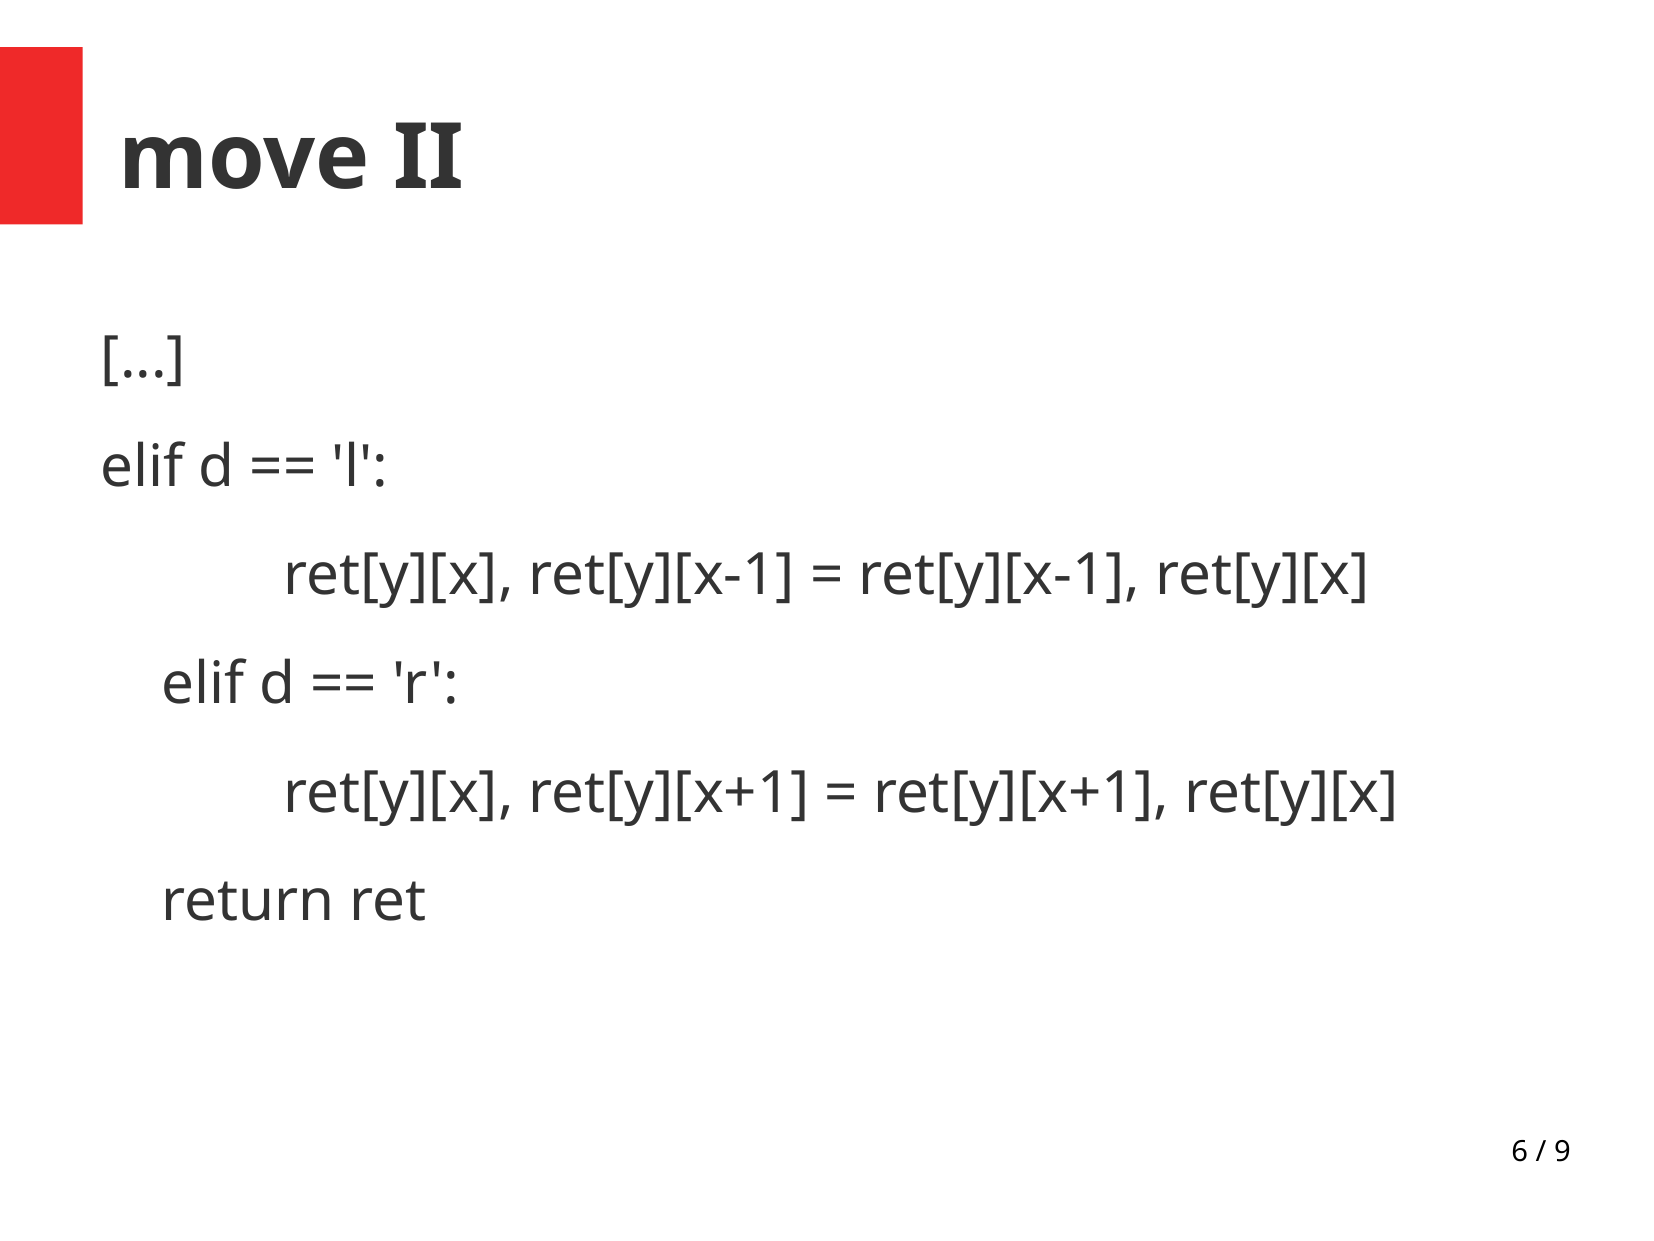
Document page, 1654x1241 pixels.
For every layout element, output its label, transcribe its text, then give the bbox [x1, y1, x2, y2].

title move II [118, 49, 1571, 257]
list [...] elif d == 'l': ret[y][x], ret[y][x-1] = ret[y][x-1], ret[y][x] elif d == 'r': ret[y][x], ret[y][x+1] = ret[y][x+1], ret[y][x] return ret [30, 315, 1636, 1035]
